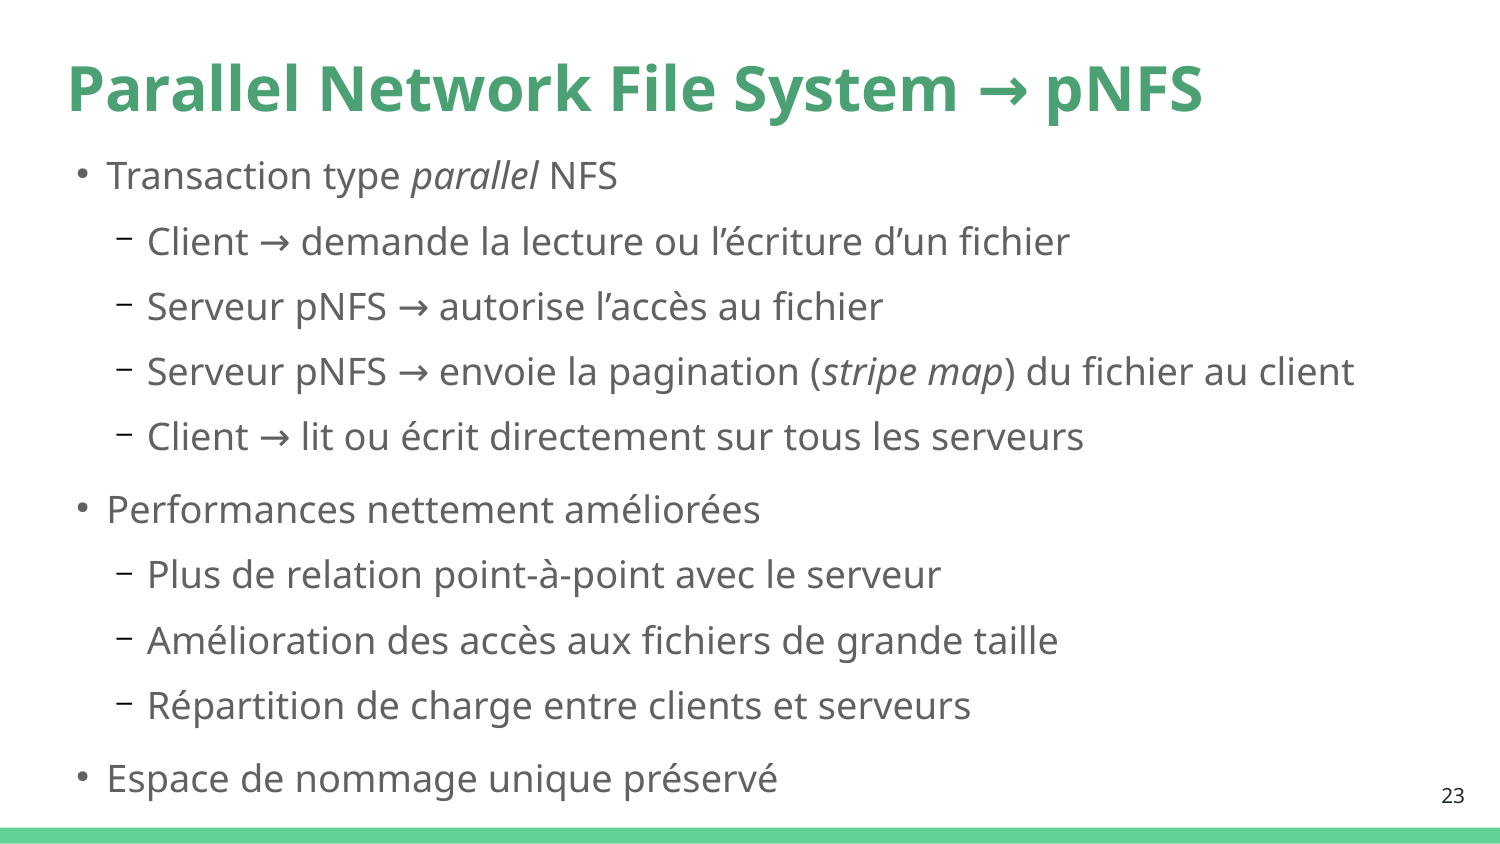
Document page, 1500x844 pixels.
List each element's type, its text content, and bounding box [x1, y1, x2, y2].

slide_number <numéro> [1389, 764, 1480, 830]
title Parallel Network File System → pNFS [51, 23, 1449, 117]
list Transaction type parallel NFS Client → demande la lecture ou l’écriture d’un fichier Serveur pNFS → autorise l’accès au fichier Serveur pNFS → envoie la pagination (stripe map) du fichier au client Client → lit ou écrit directement sur tous les serveurs Performances nettement améliorées Plus de relation point-à-point avec le serveur Amélioration des accès aux fichiers de grande taille Répartition de charge entre clients et serveurs Espace de nommage unique préservé [51, 126, 1449, 836]
